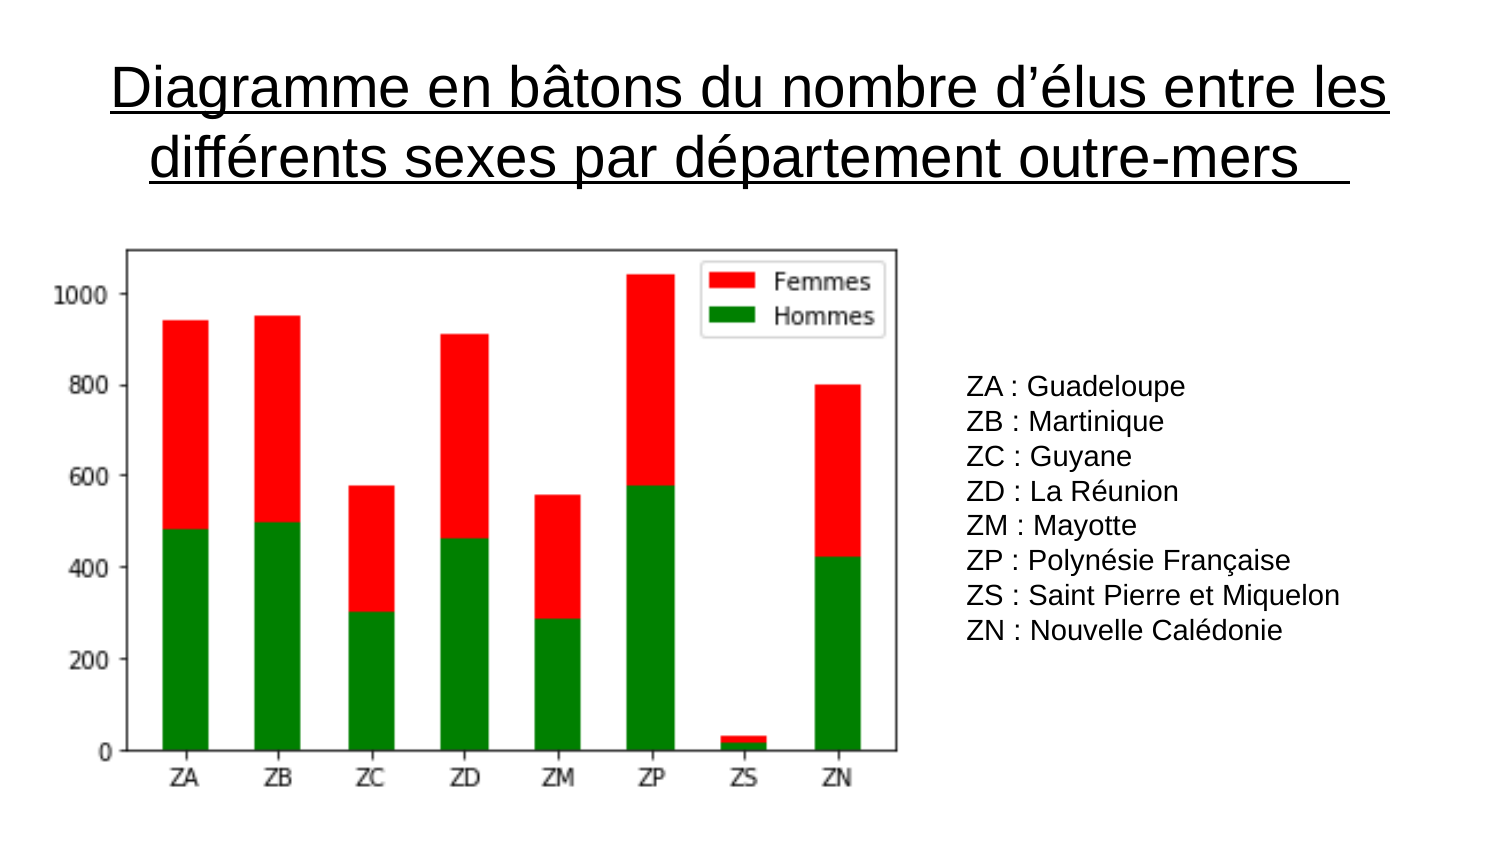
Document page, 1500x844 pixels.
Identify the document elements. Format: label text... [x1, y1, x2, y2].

picture [30, 229, 928, 803]
list Diagramme en bâtons du nombre d’élus entre les différents sexes par département outre-mers [51, 34, 1449, 750]
text_box ZA : Guadeloupe ZB : Martinique ZC : Guyane ZD : La Réunion ZM : Mayotte ZP : Polynésie Française ZS : Saint Pierre et Miquelon ZN : Nouvelle Calédonie [951, 229, 1434, 750]
